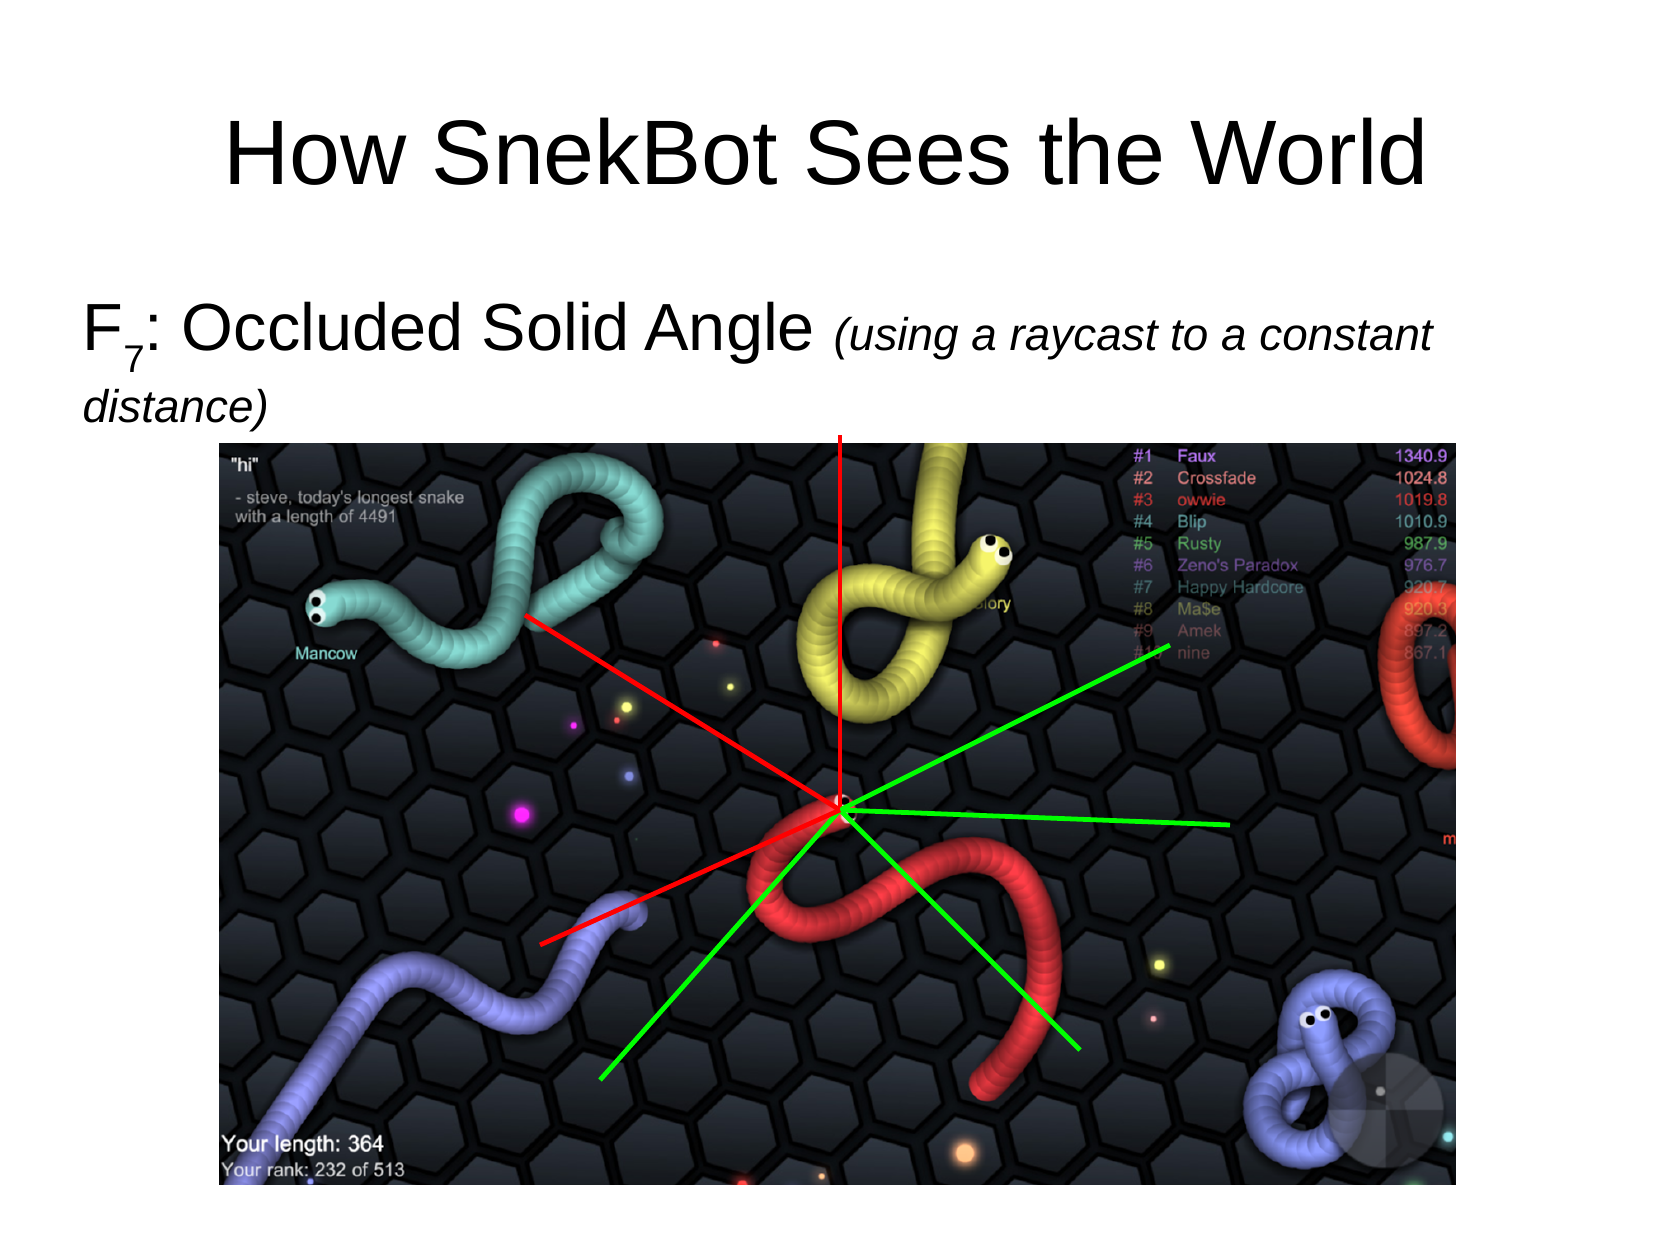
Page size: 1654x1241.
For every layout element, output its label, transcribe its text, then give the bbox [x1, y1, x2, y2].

picture [219, 443, 1456, 1186]
title How SnekBot Sees the World [82, 49, 1571, 257]
list F7: Occluded Solid Angle (using a raycast to a constant distance) [82, 290, 1571, 1010]
